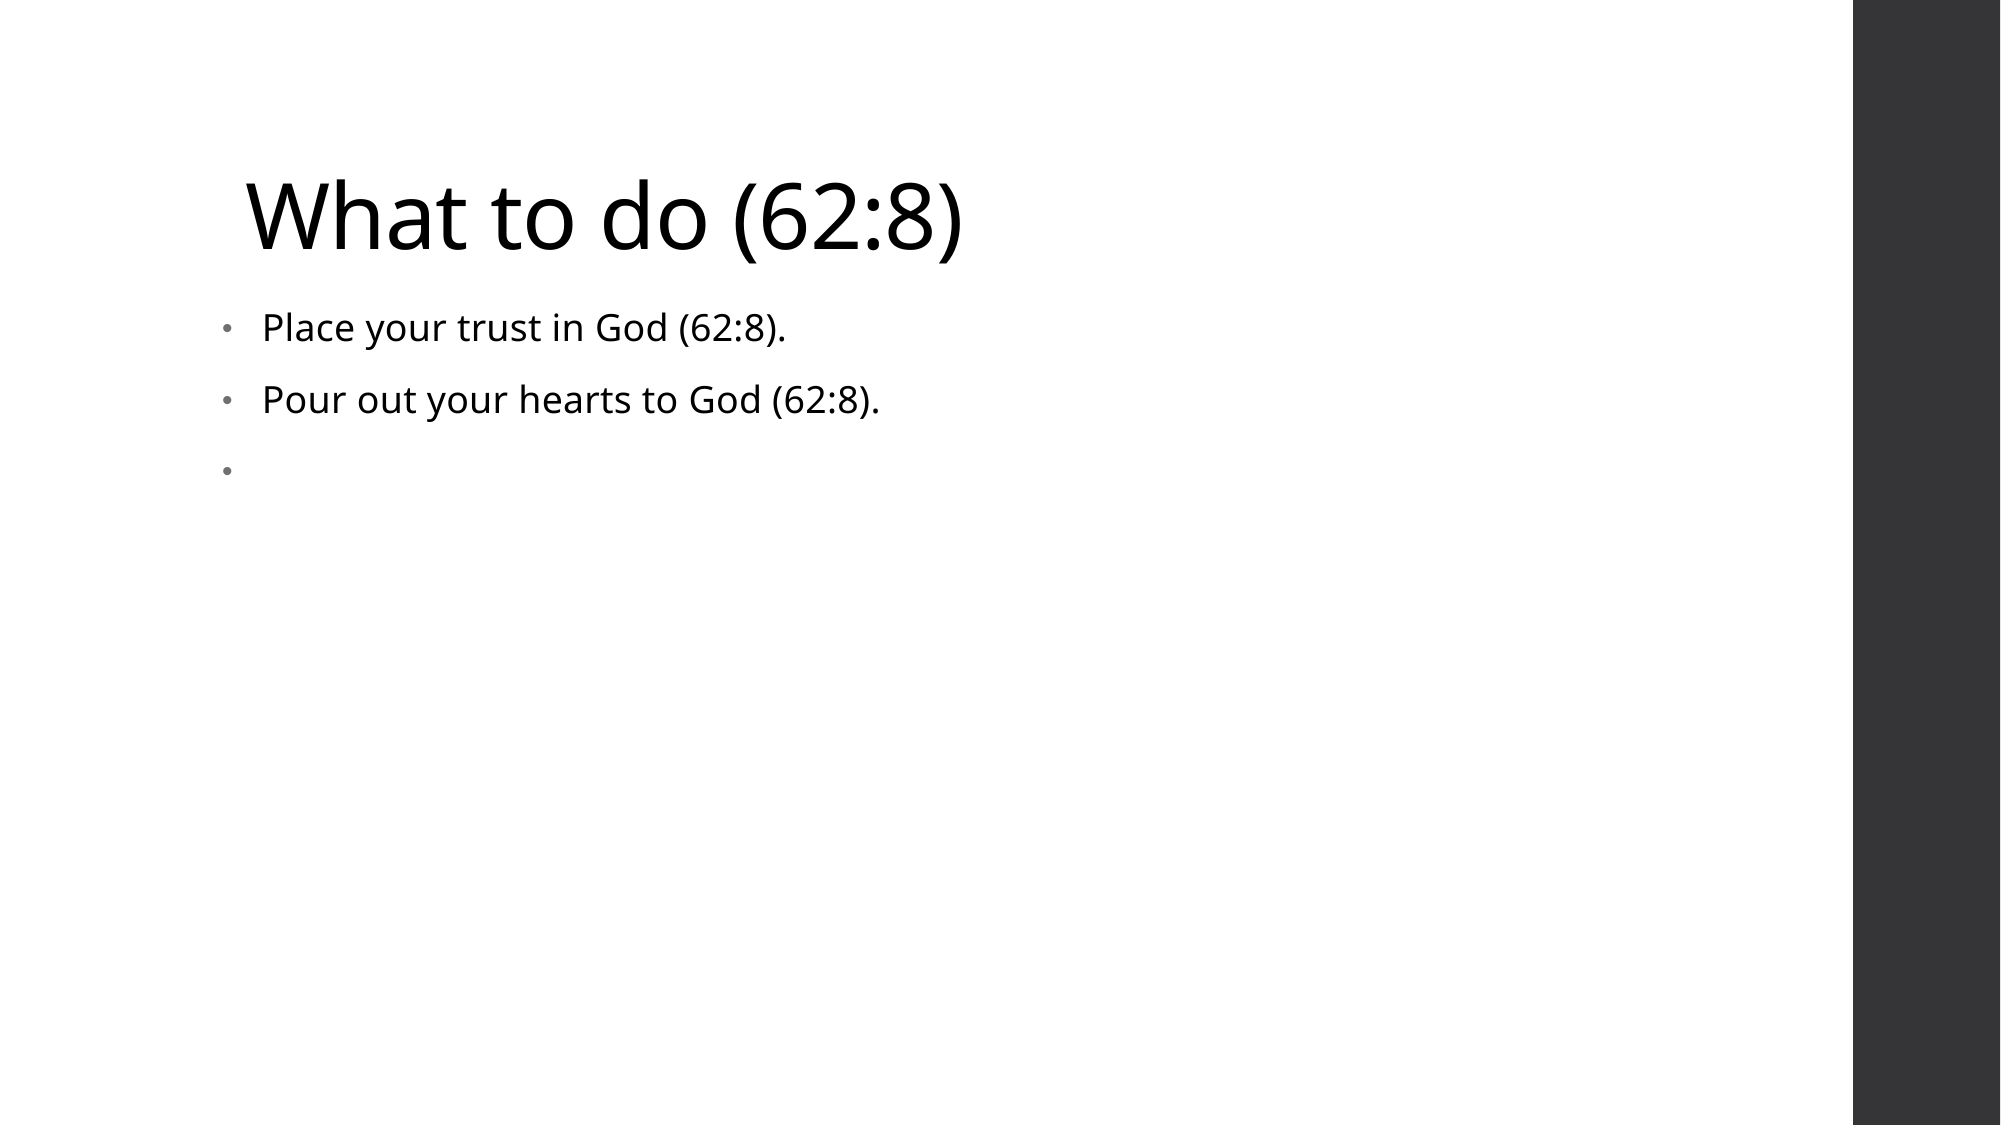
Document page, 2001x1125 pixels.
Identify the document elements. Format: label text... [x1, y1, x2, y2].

list Place your trust in God (62:8). Pour out your hearts to God (62:8). [206, 299, 1617, 1014]
title What to do (62:8) [206, 60, 1797, 278]
